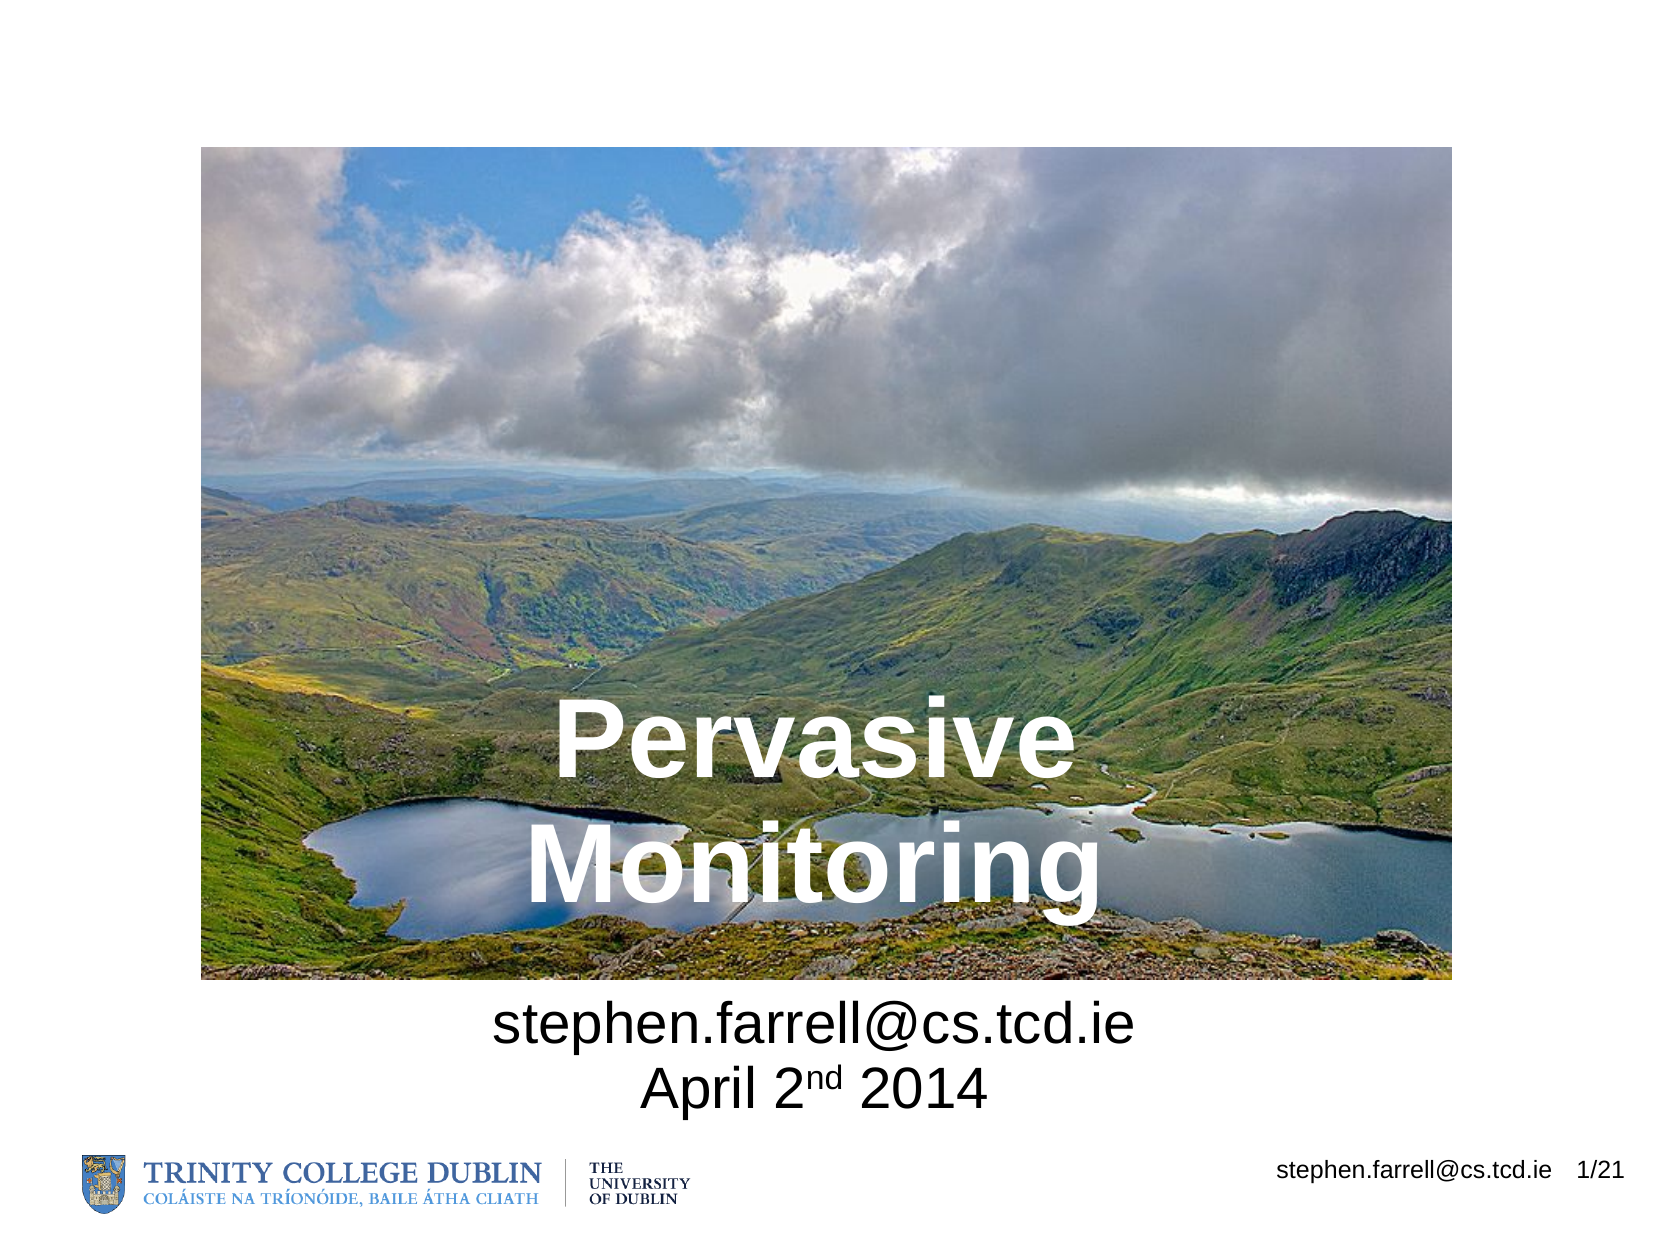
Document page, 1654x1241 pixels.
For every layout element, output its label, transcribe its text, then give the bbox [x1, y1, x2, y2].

picture [201, 147, 1452, 576]
text_box Pervasive Monitoring stephen.farrell@cs.tcd.ie April 2nd 2014 [70, 576, 1560, 1221]
